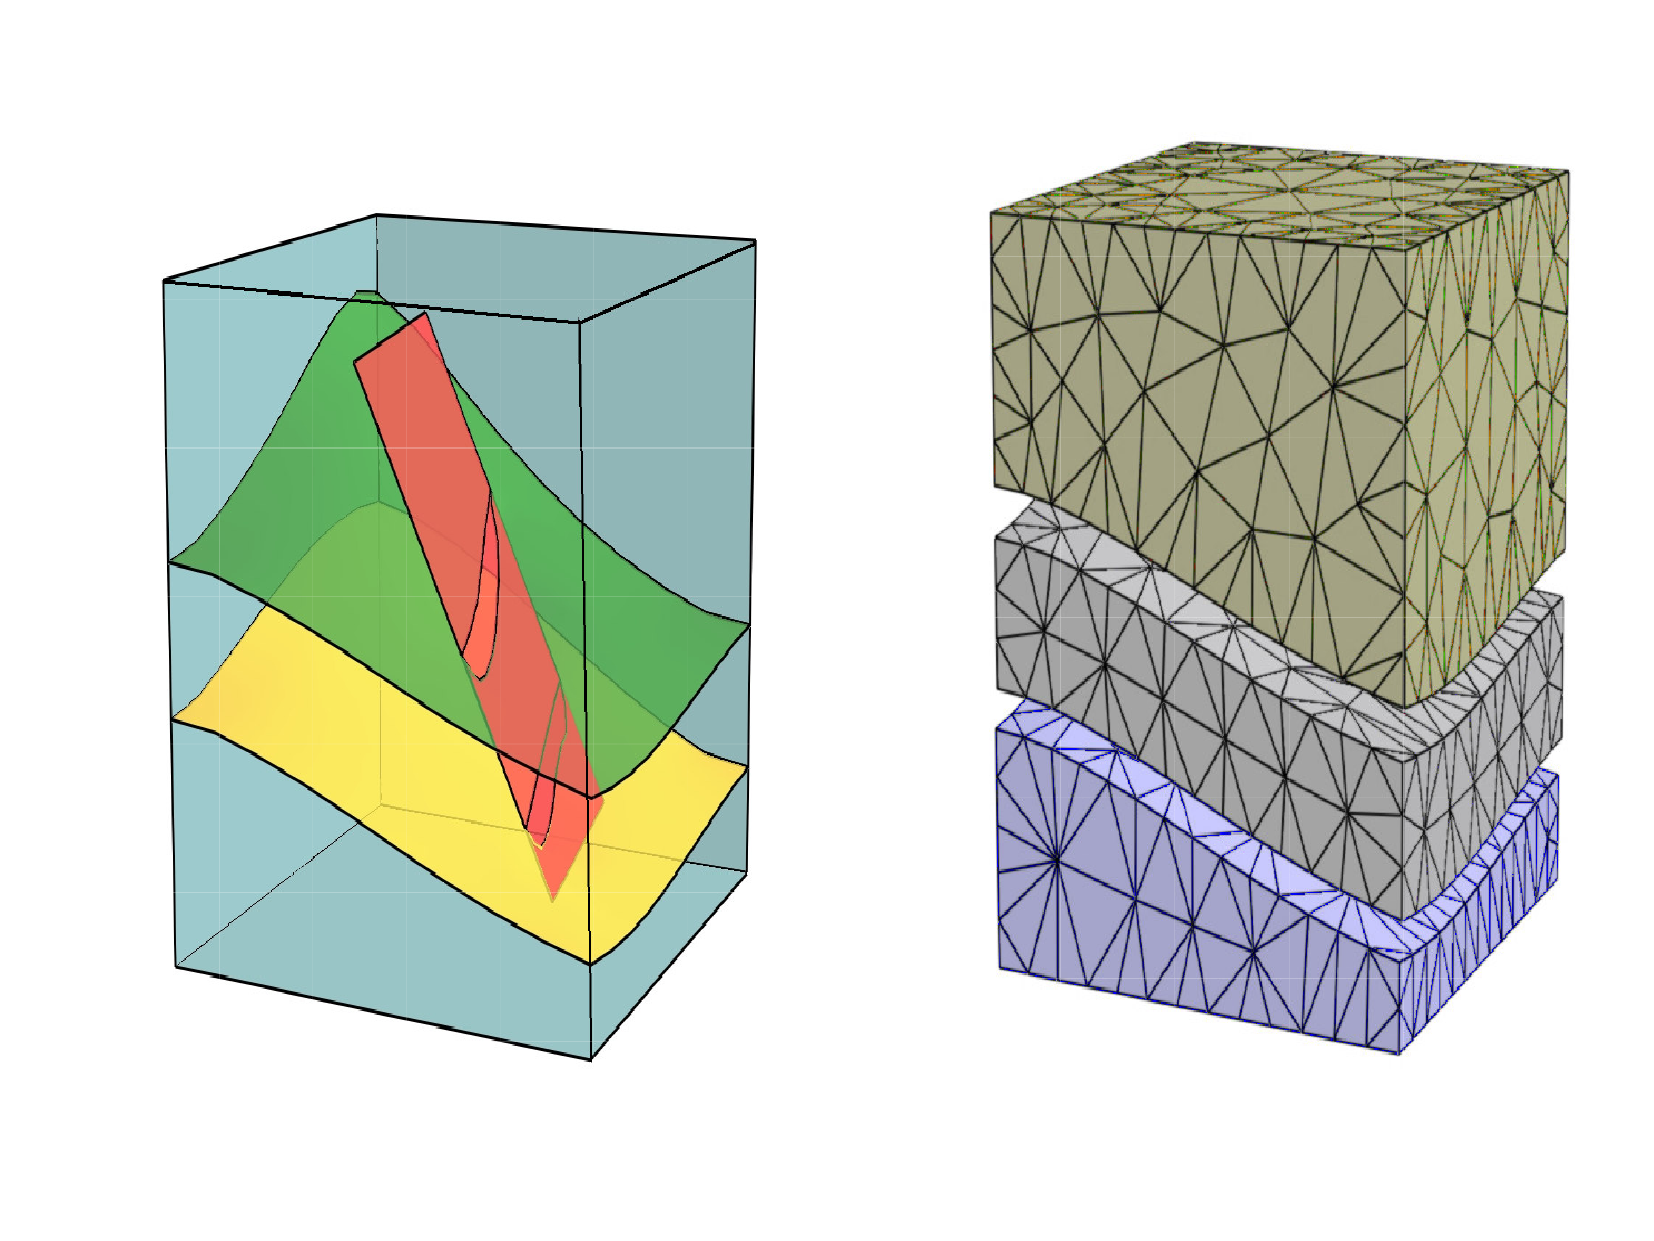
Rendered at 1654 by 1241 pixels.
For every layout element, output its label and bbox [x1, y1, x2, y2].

picture [88, 88, 1625, 1182]
